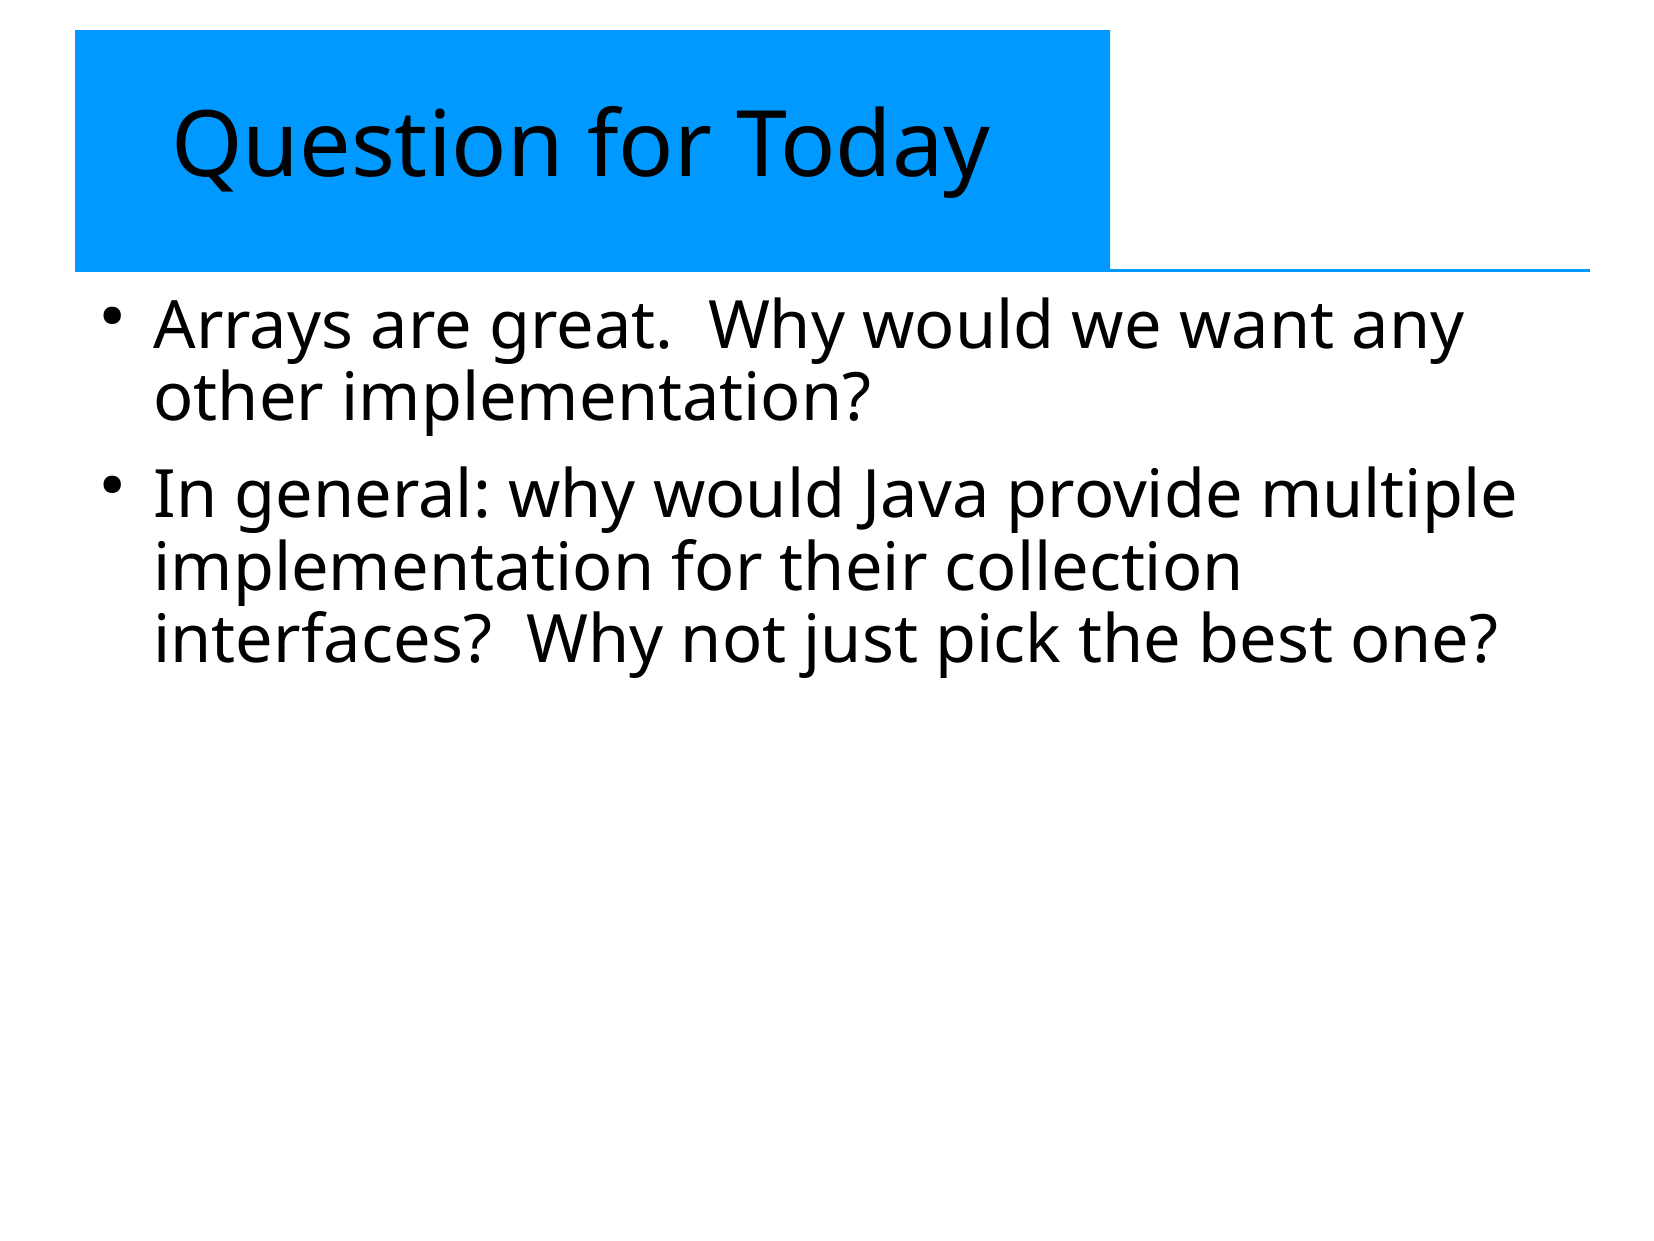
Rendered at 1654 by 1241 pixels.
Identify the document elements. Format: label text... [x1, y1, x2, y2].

list Arrays are great. Why would we want any other implementation? In general: why would Java provide multiple implementation for their collection interfaces? Why not just pick the best one? [82, 290, 1571, 1010]
title Question for Today [82, 37, 1081, 245]
